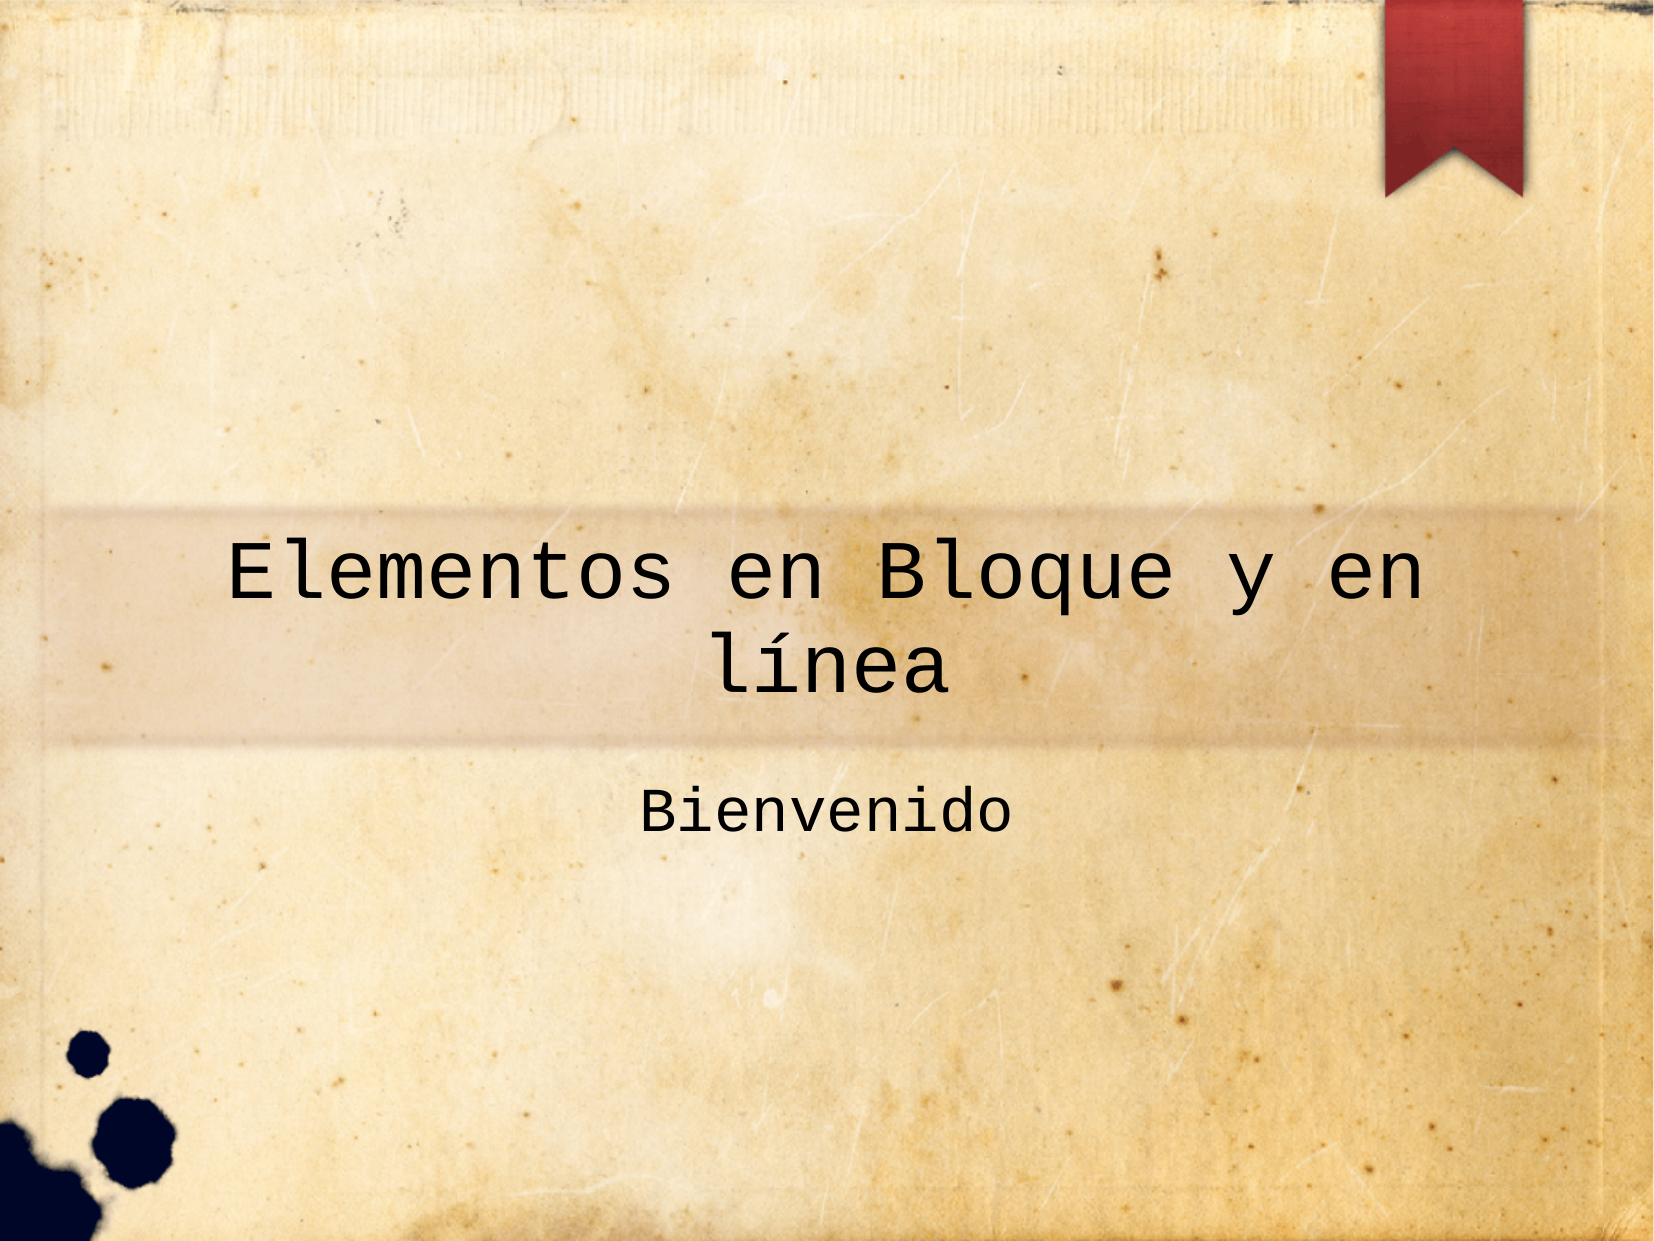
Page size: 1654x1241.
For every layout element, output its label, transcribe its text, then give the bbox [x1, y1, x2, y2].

title Elementos en Bloque y en línea [82, 519, 1571, 727]
list Bienvenido [82, 779, 1538, 1205]
picture [0, 0, 1654, 1241]
